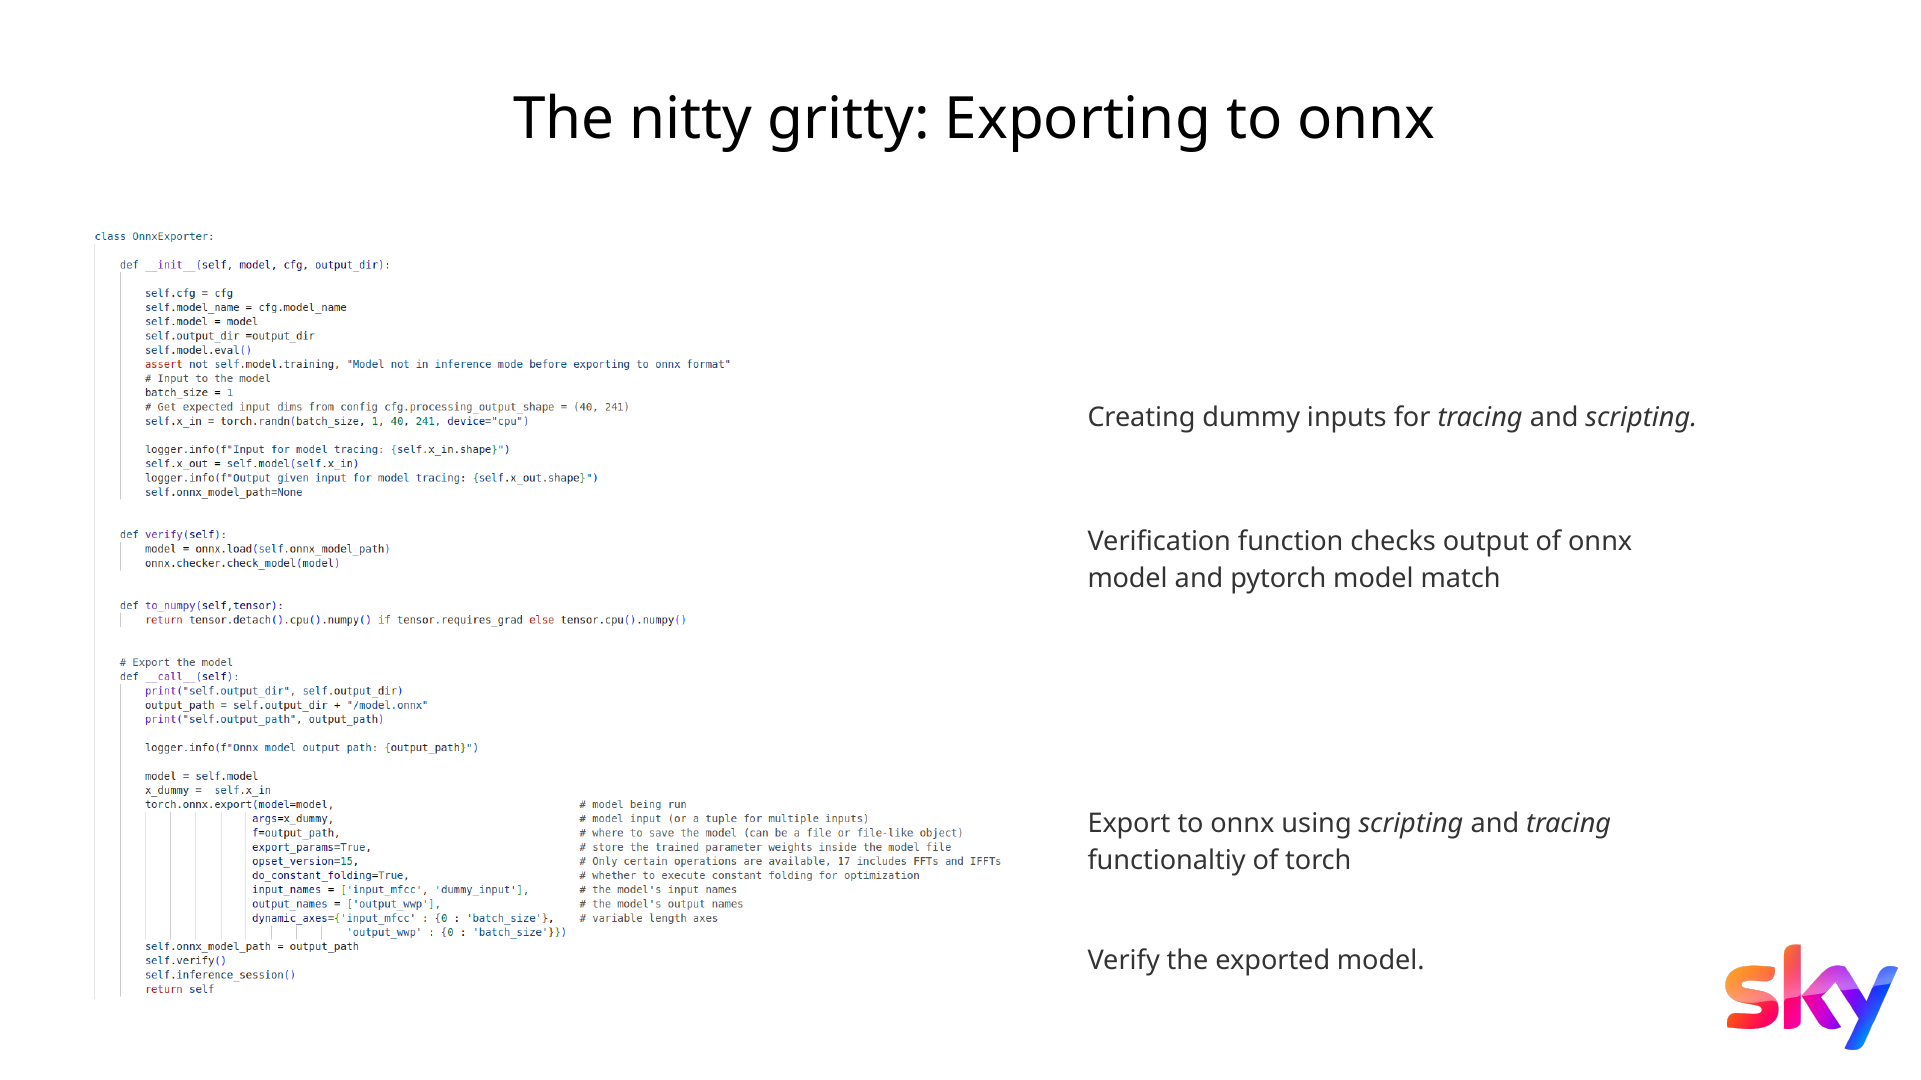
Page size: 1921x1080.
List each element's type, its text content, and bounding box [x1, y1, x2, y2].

picture [83, 218, 1017, 999]
title Export to onnx using scripting and tracing functionaltiy of torch [1087, 787, 1688, 894]
title The nitty gritty: Exporting to onnx [112, 38, 1837, 151]
title Creating dummy inputs for tracing and scripting. [1087, 381, 1921, 451]
title Verify the exported model. [1087, 906, 1688, 1013]
picture [1725, 944, 1898, 1051]
title Verification function checks output of onnx model and pytorch model match [1087, 505, 1688, 612]
